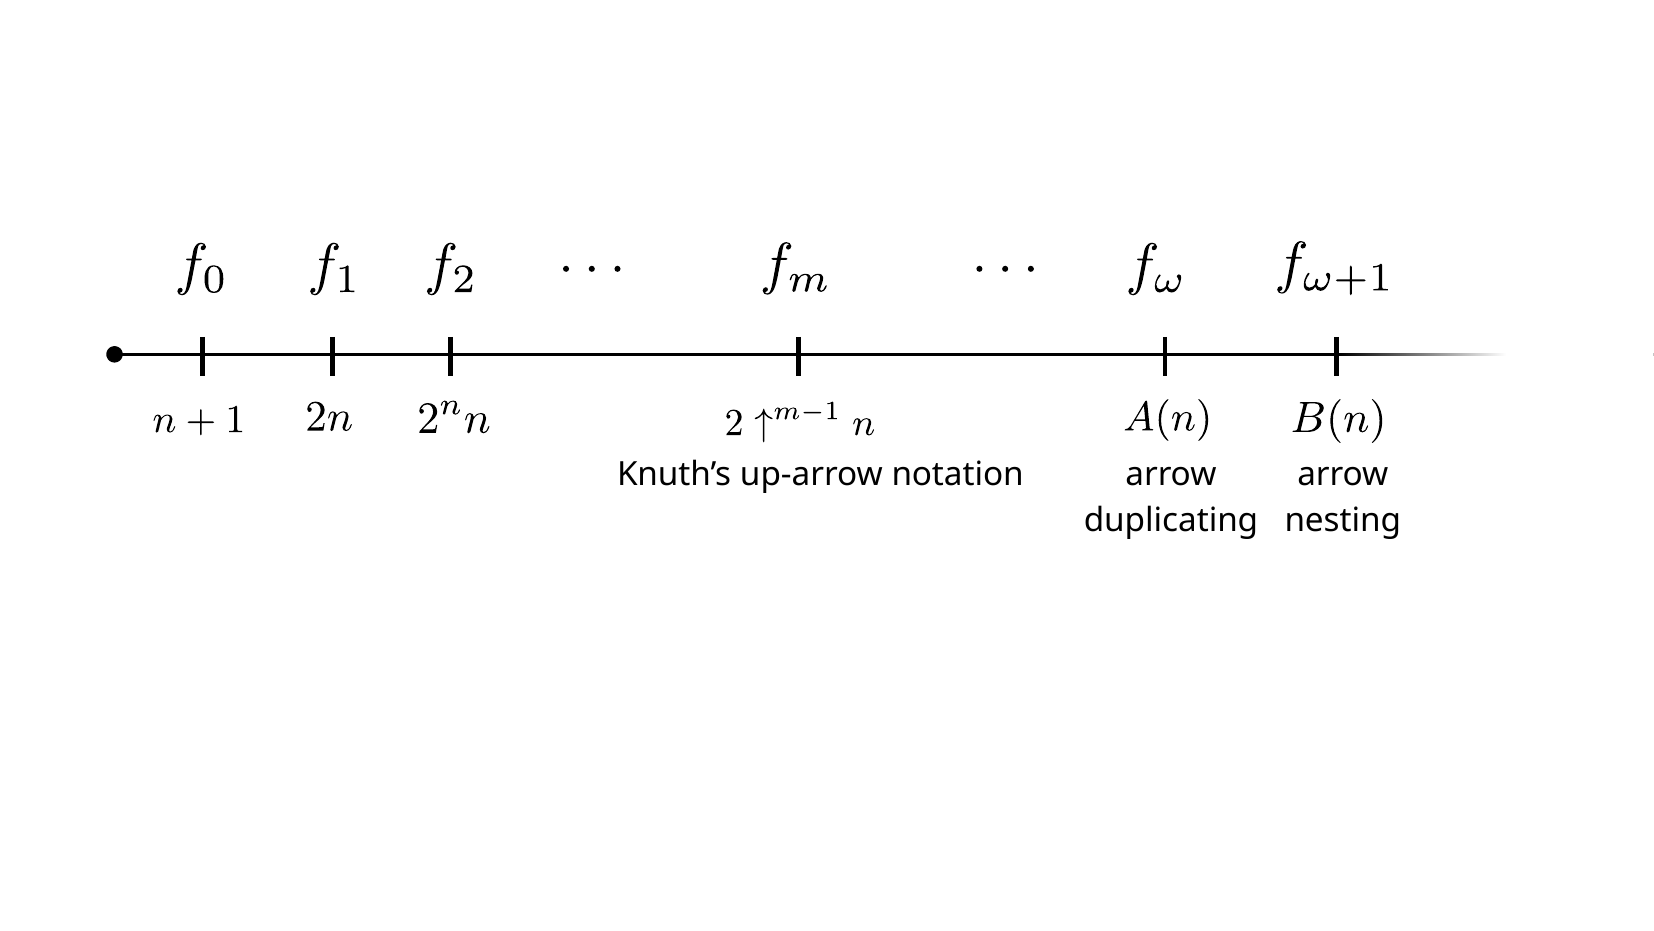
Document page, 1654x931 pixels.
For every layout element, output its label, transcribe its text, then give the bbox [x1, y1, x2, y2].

text_box Knuth’s up-arrow notation [602, 442, 1068, 520]
text_box [1277, 241, 1388, 296]
text_box [177, 242, 224, 296]
text_box [419, 400, 490, 434]
text_box [1340, 295, 1654, 414]
text_box [307, 401, 352, 432]
text_box arrow nesting [1269, 443, 1654, 544]
text_box [153, 405, 243, 436]
text_box [1124, 399, 1209, 441]
text_box arrow duplicating [1068, 442, 1338, 544]
text_box [426, 242, 473, 296]
text_box [762, 242, 827, 295]
text_box [561, 265, 621, 281]
text_box [726, 401, 875, 442]
text_box [310, 242, 355, 296]
text_box [974, 265, 1034, 281]
text_box [1128, 242, 1182, 296]
text_box [1292, 399, 1383, 443]
